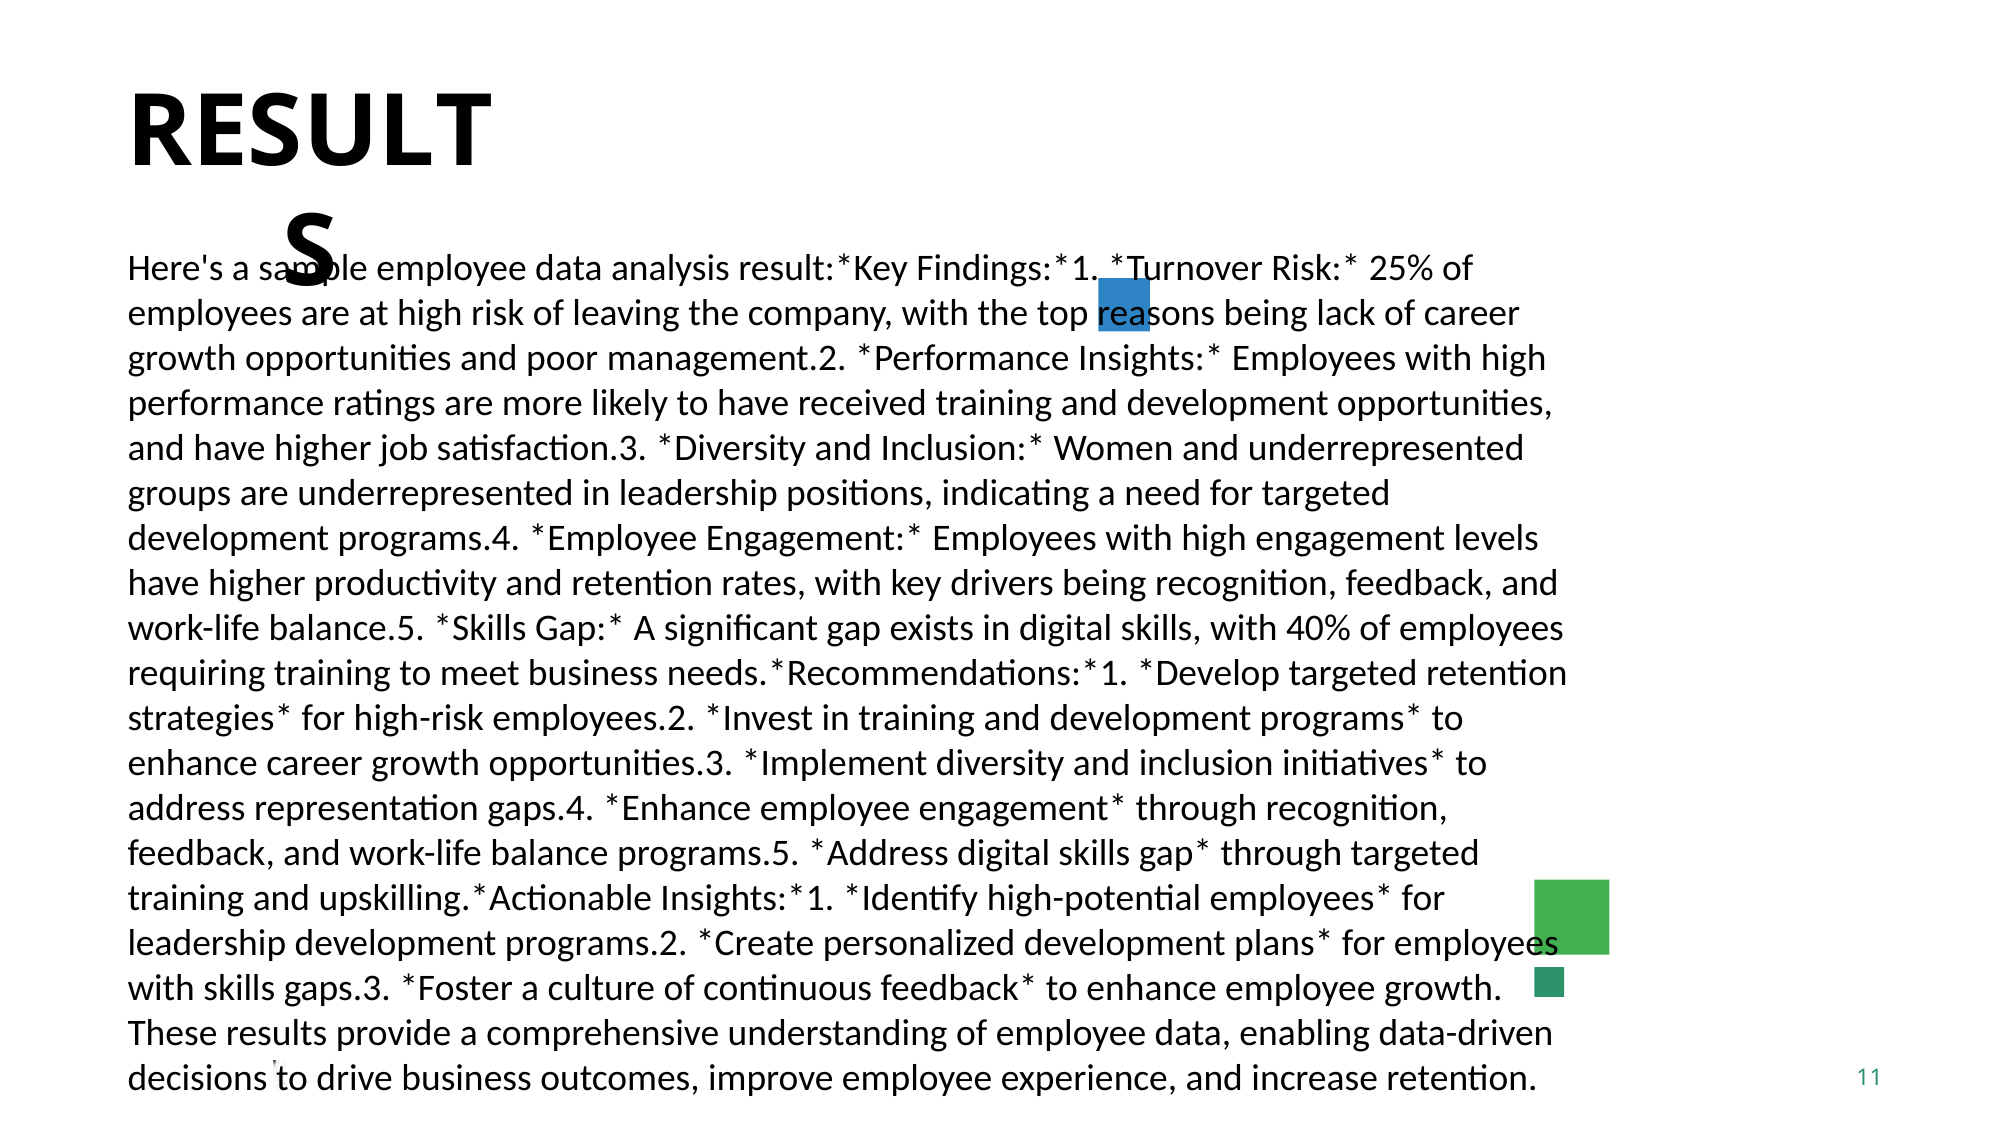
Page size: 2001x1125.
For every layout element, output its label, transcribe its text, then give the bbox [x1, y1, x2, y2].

text_box 11 [1849, 1061, 1888, 1094]
title RESULTS [123, 63, 524, 188]
text_box Here's a sample employee data analysis result:*Key Findings:*1. *Turnover Risk:* 25% of employees are at high risk of leaving the company, with the top reasons being lack of career growth opportunities and poor management.2. *Performance Insights:* Employees with high performance ratings are more likely to have received training and development opportunities, and have higher job satisfaction.3. *Diversity and Inclusion:* Women and underrepresented groups are underrepresented in leadership positions, indicating a need for targeted development programs.4. *Employee Engagement:* Employees with high engagement levels have higher productivity and retention rates, with key drivers being recognition, feedback, and work-life balance.5. *Skills Gap:* A significant gap exists in digital skills, with 40% of employees requiring training to meet business needs.*Recommendations:*1. *Develop targeted retention strategies* for high-risk employees.2. *Invest in training and development programs* to enhance career growth opportunities.3. *Implement diversity and inclusion initiatives* to address representation gaps.4. *Enhance employee engagement* through recognition, feedback, and work-life balance programs.5. *Address digital skills gap* through targeted training and upskilling.*Actionable Insights:*1. *Identify high-potential employees* for leadership development programs.2. *Create personalized development plans* for employees with skills gaps.3. *Foster a culture of continuous feedback* to enhance employee growth. These results provide a comprehensive understanding of employee data, enabling data-driven decisions to drive business outcomes, improve employee experience, and increase retention. [112, 235, 1610, 1115]
